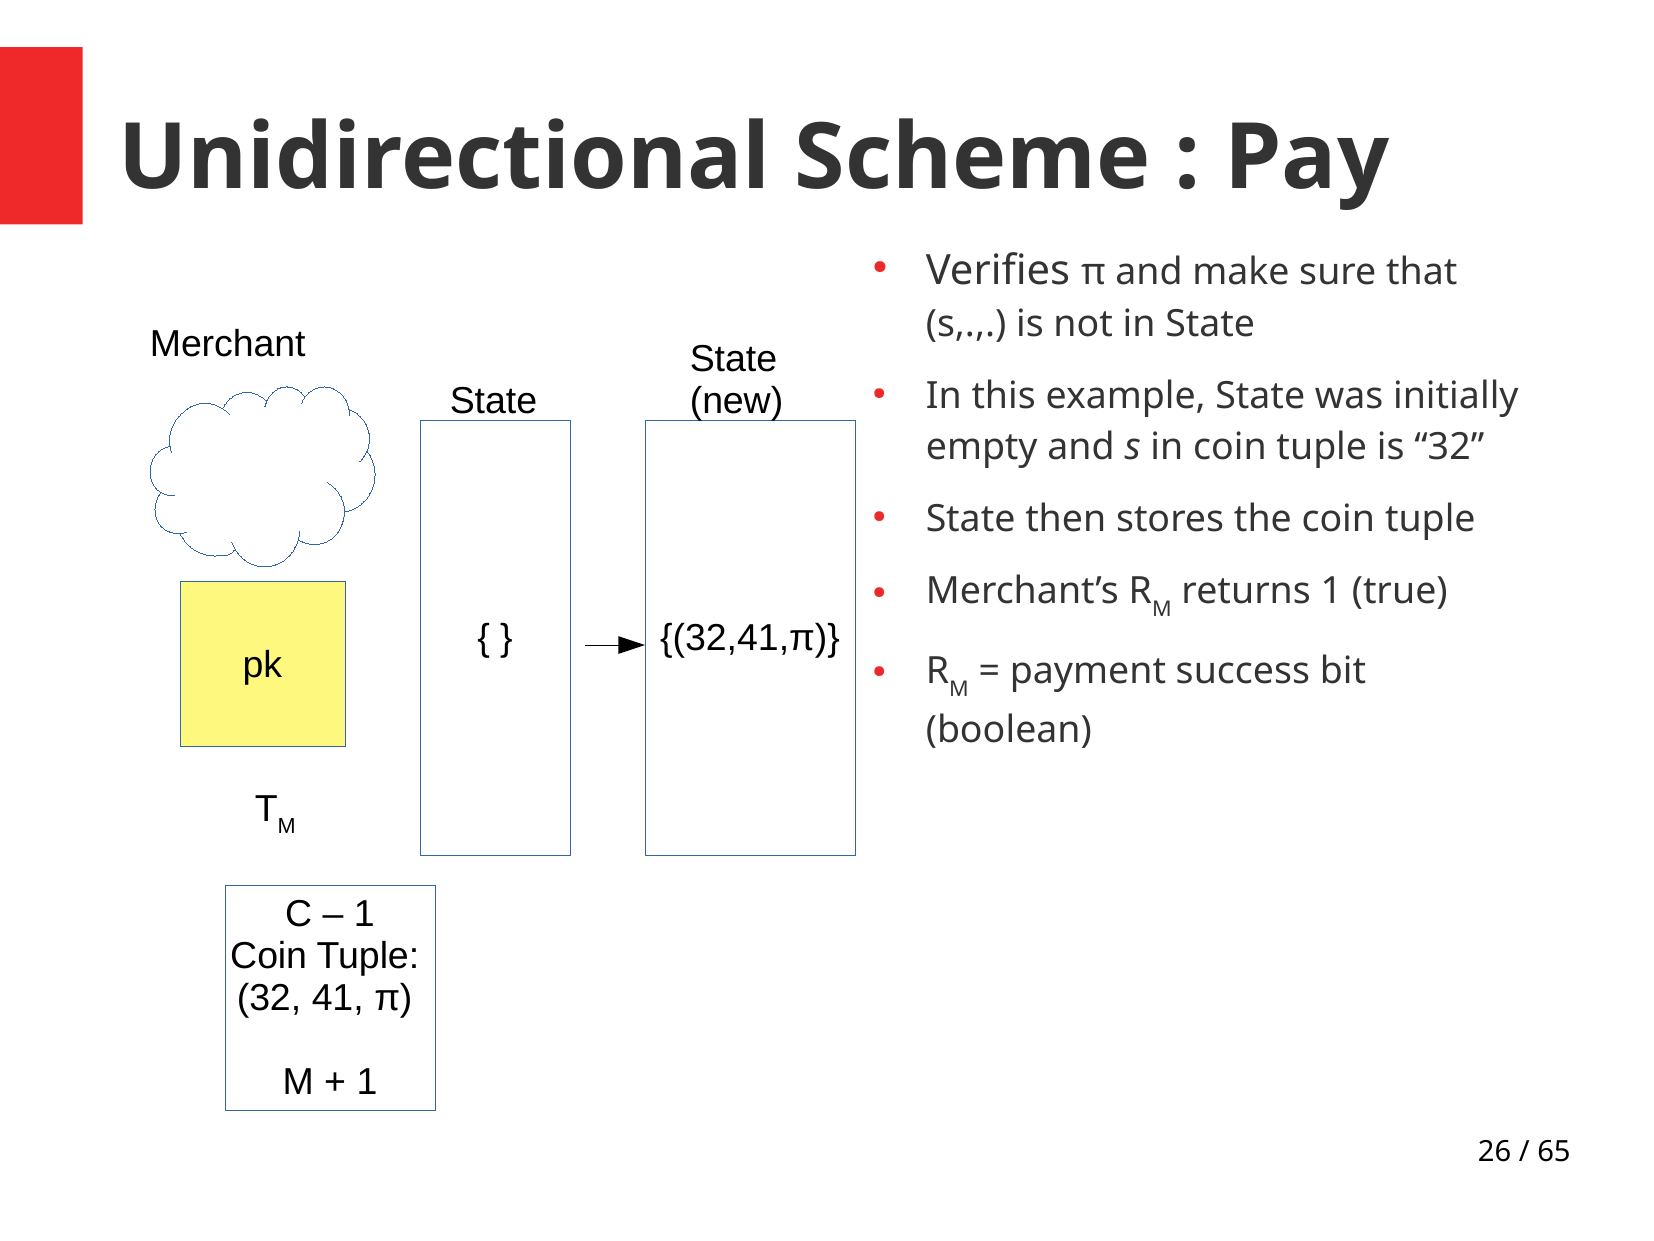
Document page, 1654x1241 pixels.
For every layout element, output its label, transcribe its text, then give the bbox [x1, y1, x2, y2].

text_box pk [180, 581, 346, 747]
text_box {(32,41,π)} [645, 420, 856, 856]
text_box Merchant [135, 315, 481, 372]
text_box { } [420, 420, 571, 856]
list Verifies π and make sure that (s,.,.) is not in State In this example, State was initially empty and s in coin tuple is “32” State then stores the coin tuple Merchant’s RM returns 1 (true) RM = payment success bit (boolean) [855, 240, 1536, 1074]
text_box TM [240, 780, 331, 856]
title Unidirectional Scheme : Pay [118, 49, 1571, 257]
text_box [150, 386, 376, 567]
text_box State [435, 371, 586, 471]
text_box C – 1 Coin Tuple: (32, 41, π) M + 1 [225, 885, 436, 1111]
text_box State (new) [675, 330, 838, 471]
